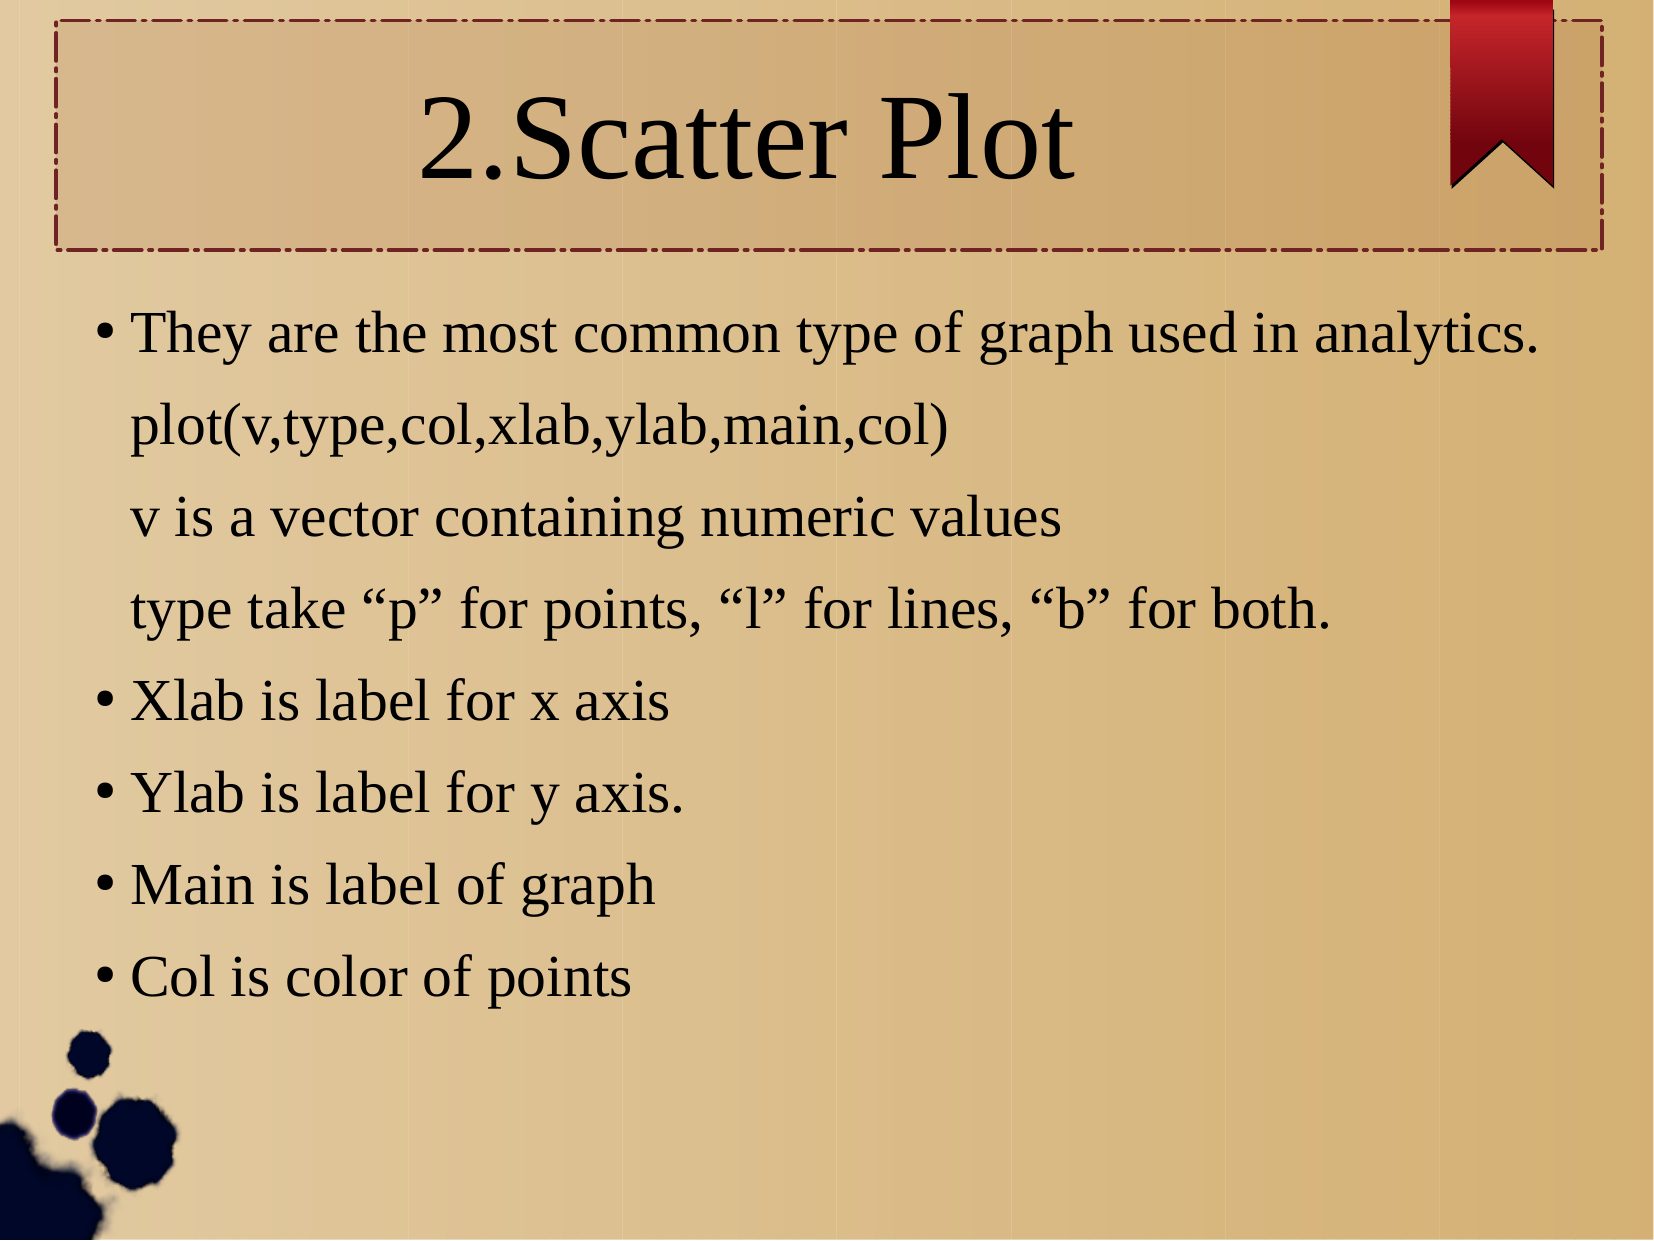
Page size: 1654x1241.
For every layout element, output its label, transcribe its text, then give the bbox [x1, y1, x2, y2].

list They are the most common type of graph used in analytics. plot(v,type,col,xlab,ylab,main,col) v is a vector containing numeric values type take “p” for points, “l” for lines, “b” for both. Xlab is label for x axis Ylab is label for y axis. Main is label of graph Col is color of points [82, 299, 1571, 1019]
title 2.Scatter Plot [82, 47, 1412, 229]
